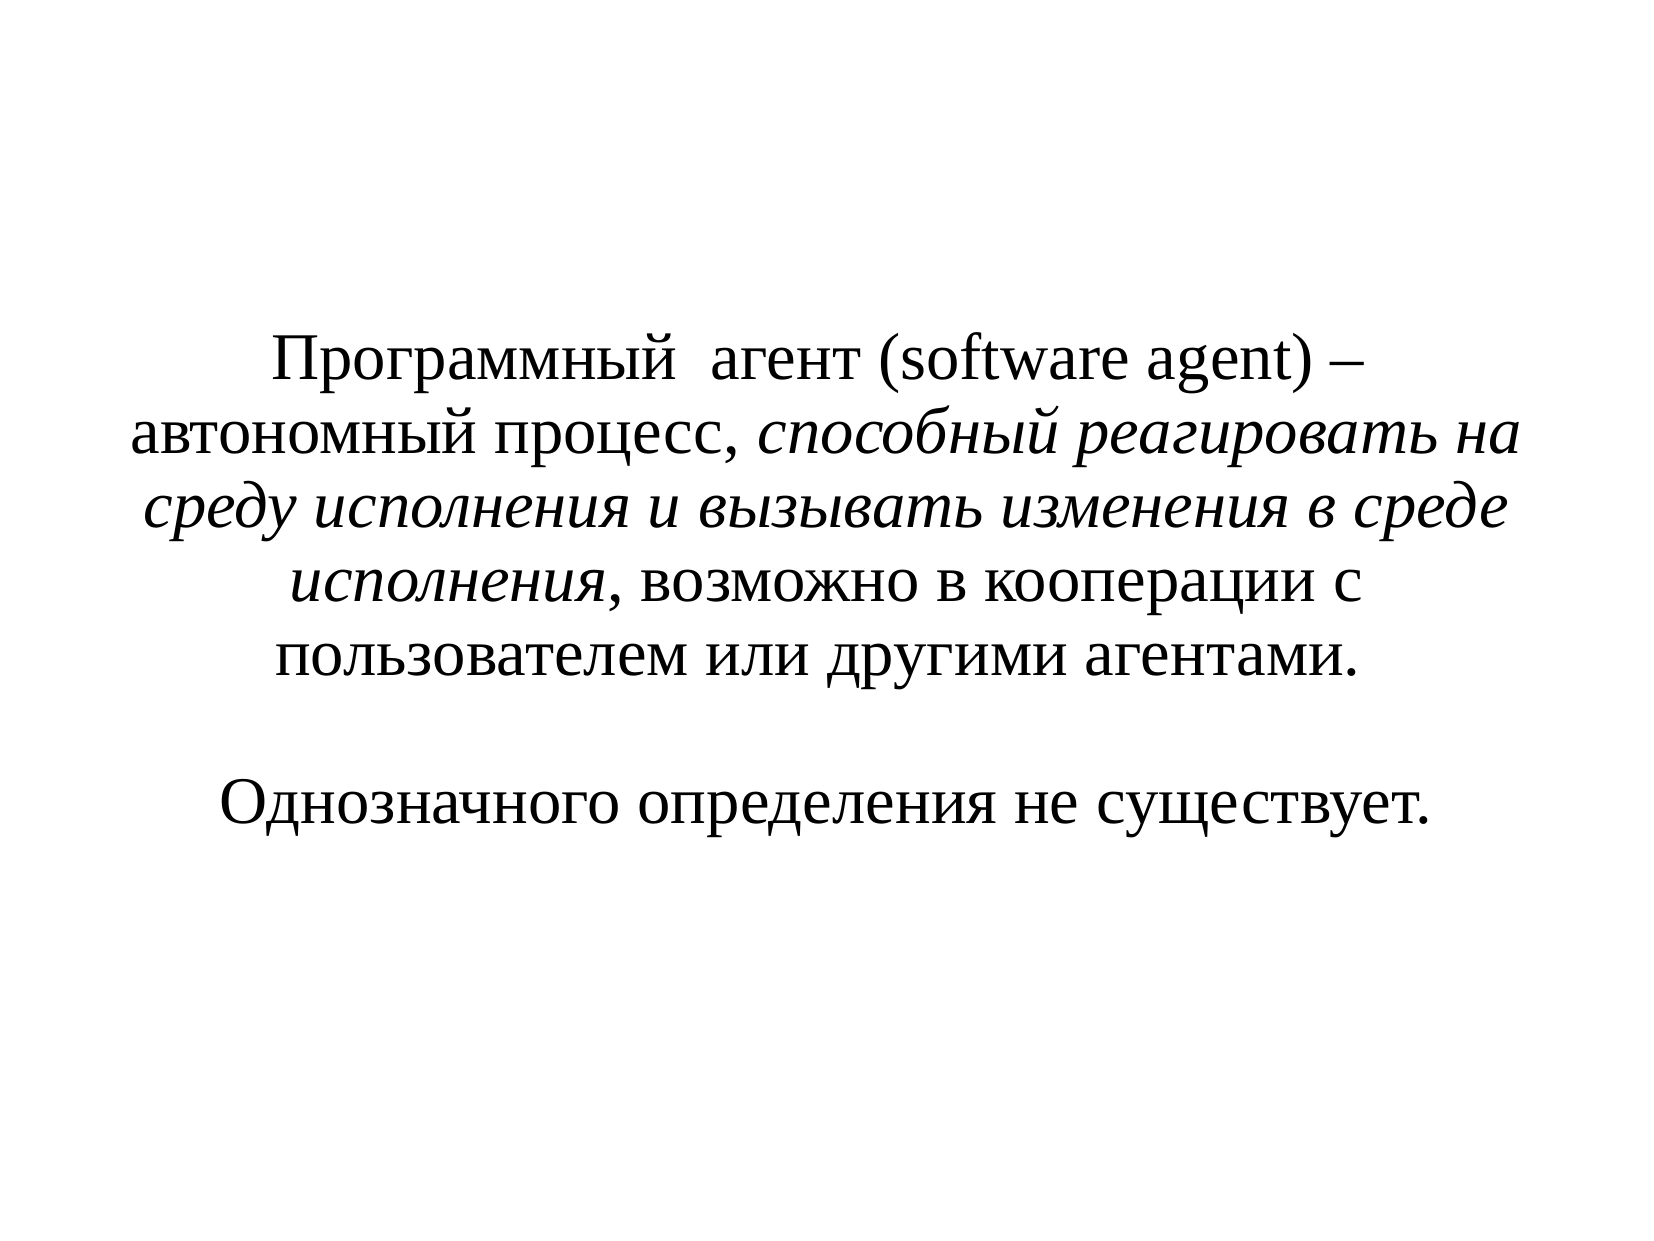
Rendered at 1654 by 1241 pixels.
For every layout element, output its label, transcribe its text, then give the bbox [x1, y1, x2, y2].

subtitle Программный агент (software agent) – автономный процесс, способный реагировать на среду исполнения и вызывать изменения в среде исполнения, возможно в кооперации с пользователем или другими агентами. Однозначного определения не существует. [82, 49, 1571, 1109]
